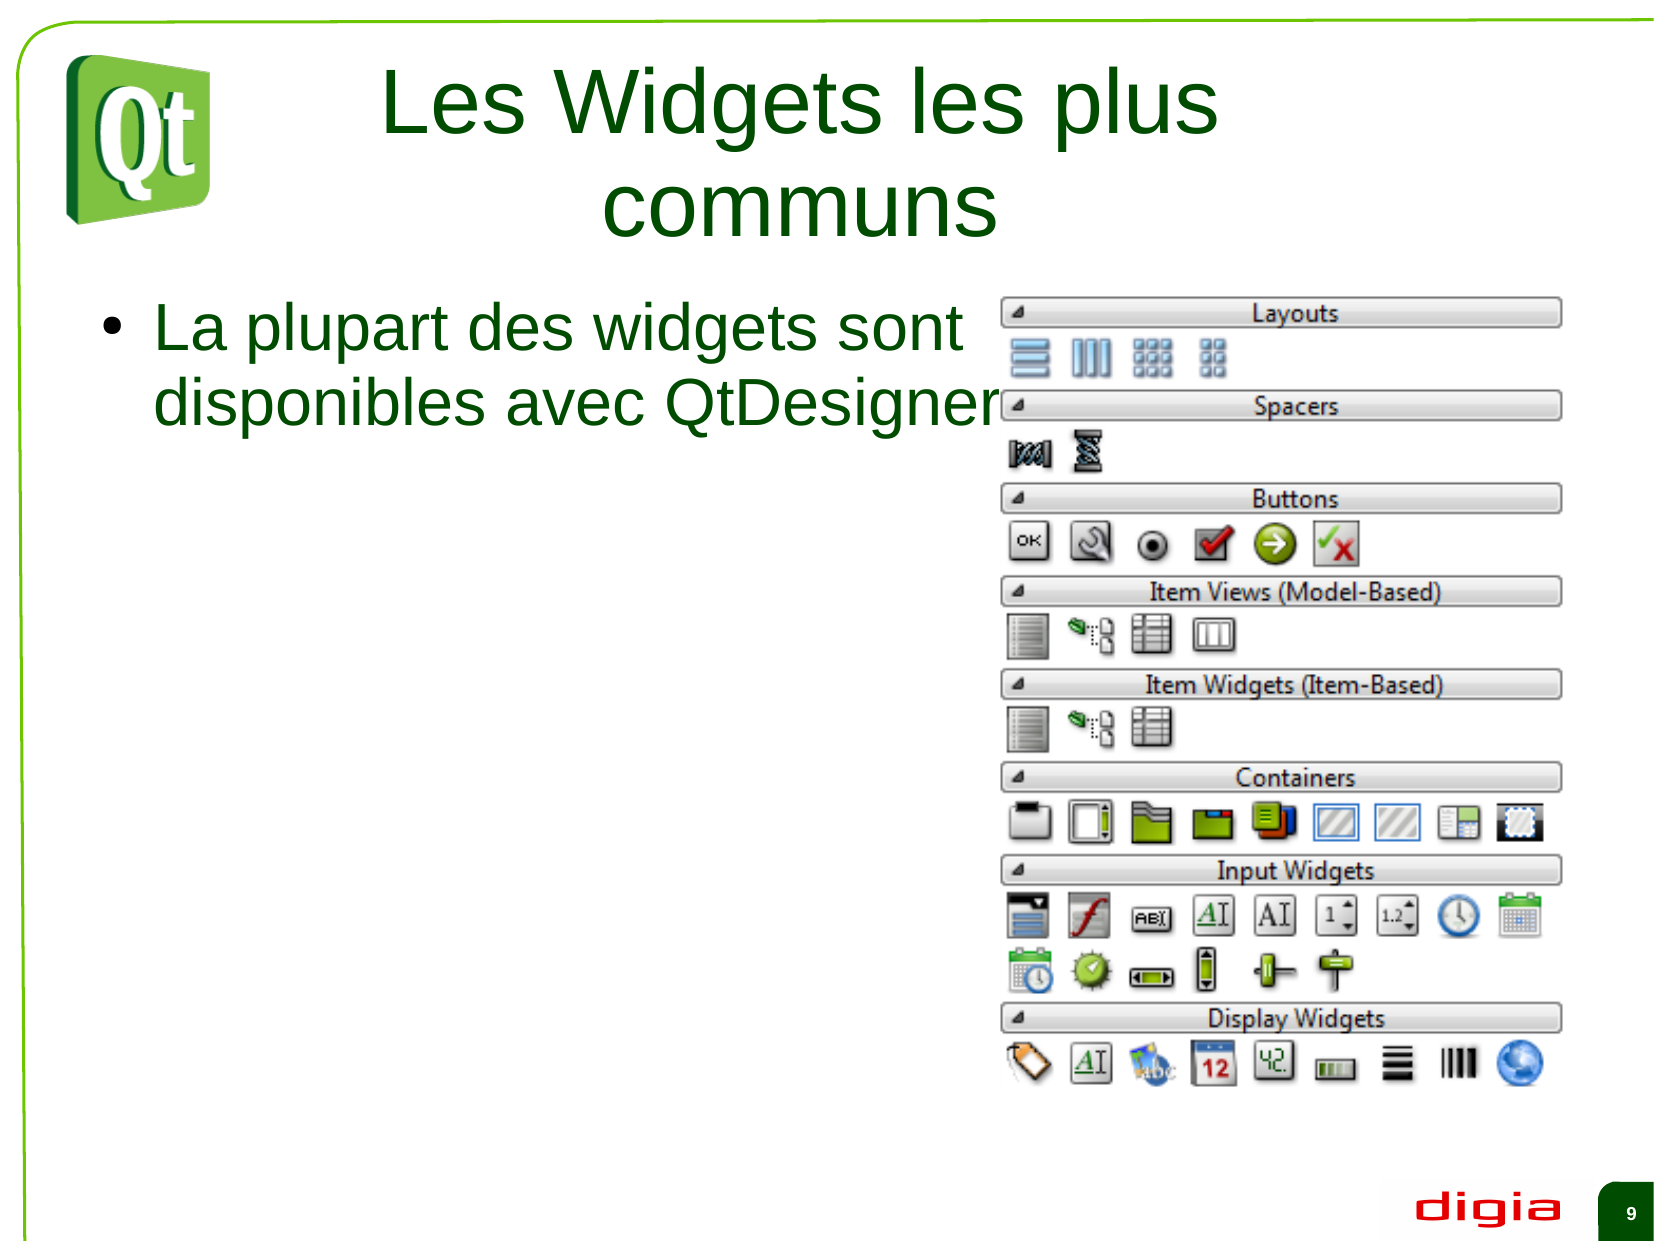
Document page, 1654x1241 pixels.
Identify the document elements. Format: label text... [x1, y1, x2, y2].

picture [1380, 1179, 1596, 1241]
title Les Widgets les plus communs [263, 49, 1339, 257]
picture [1361, 17, 1654, 287]
picture [999, 295, 1565, 1089]
picture [66, 55, 210, 225]
list La plupart des widgets sont disponibles avec QtDesigner [82, 290, 1004, 1094]
